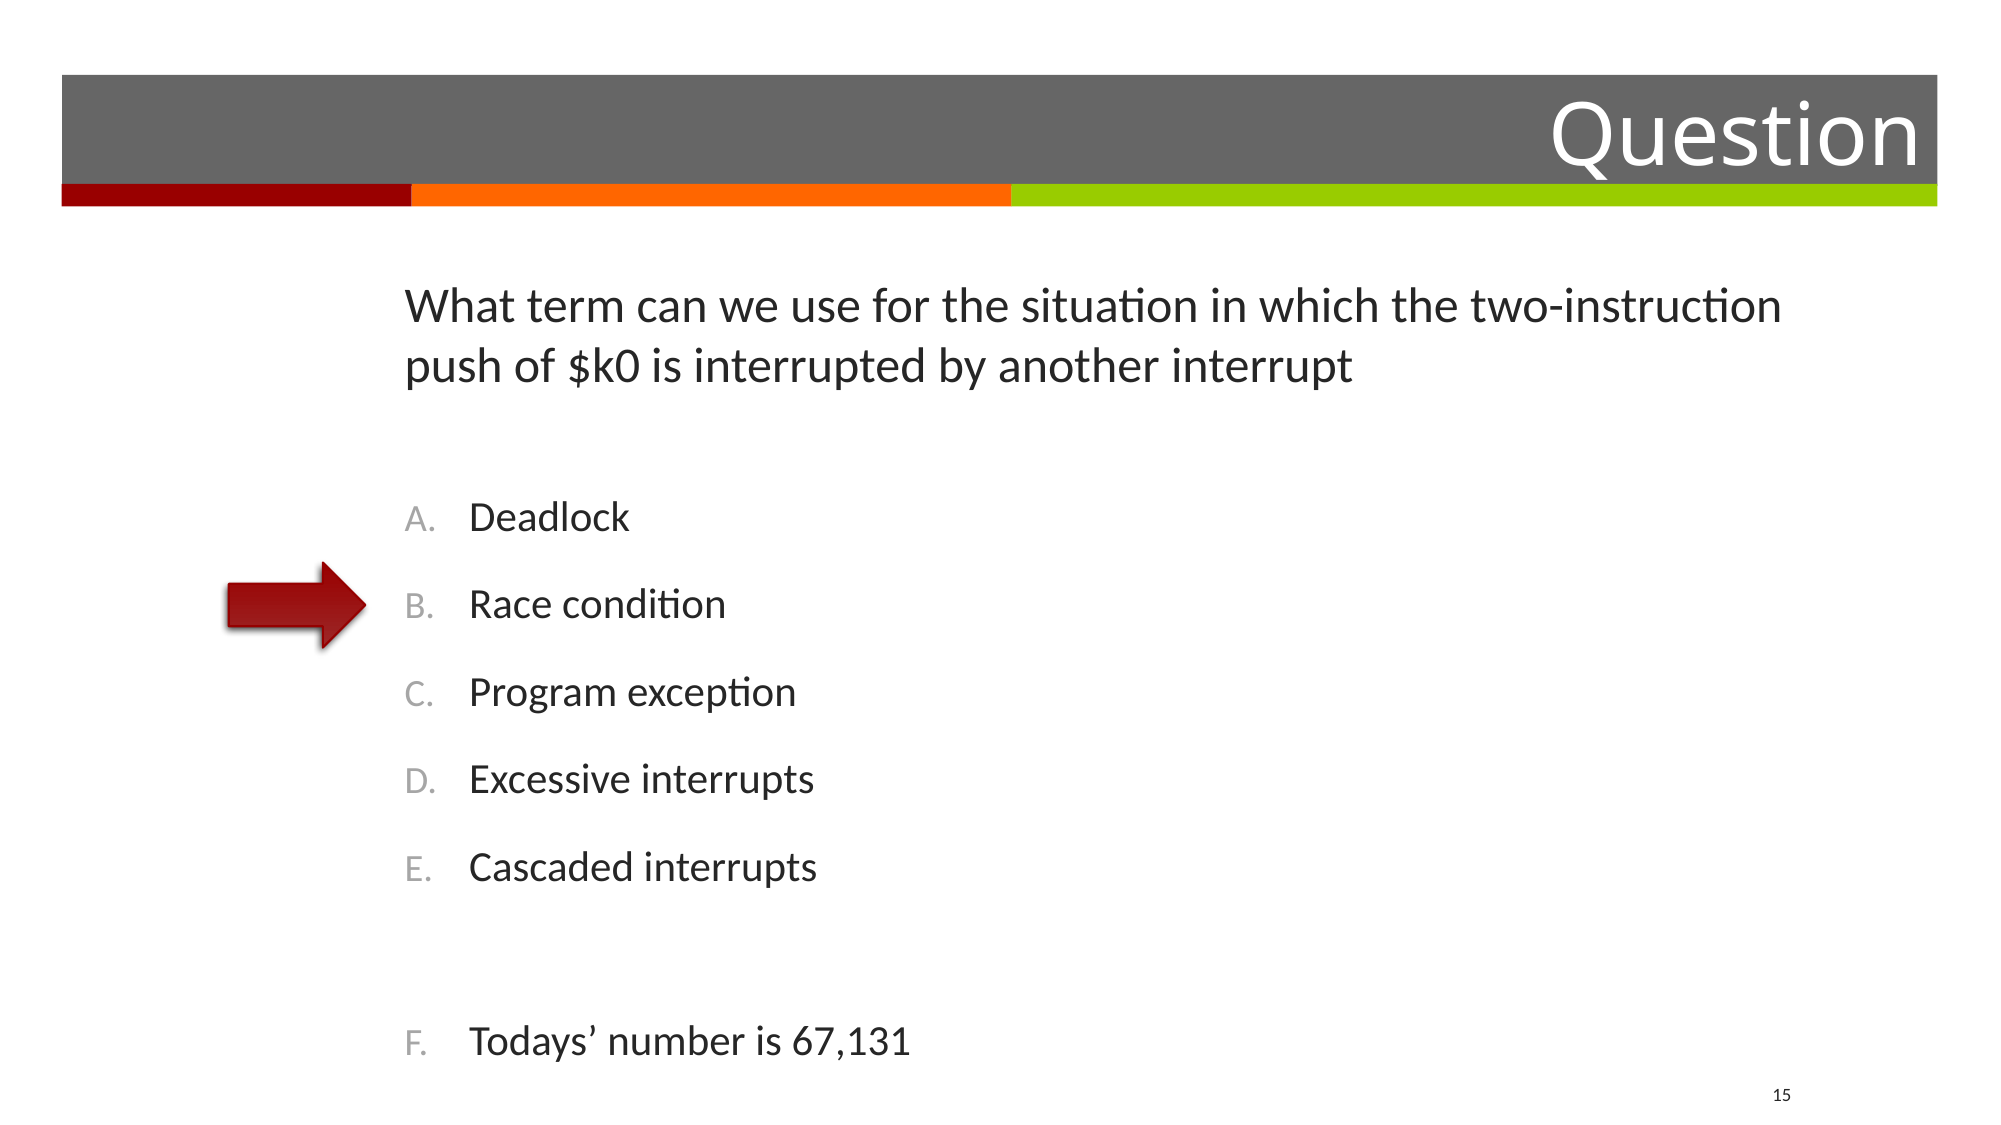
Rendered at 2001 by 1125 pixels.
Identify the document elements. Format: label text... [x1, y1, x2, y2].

list What term can we use for the situation in which the two-instruction push of $k0 is interrupted by another interrupt [389, 265, 1830, 463]
list Deadlock Race condition Program exception Excessive interrupts Cascaded interrupts Todays’ number is 67,131 [389, 481, 1836, 1075]
list 15 [1690, 1074, 1807, 1125]
text_box [228, 562, 366, 648]
